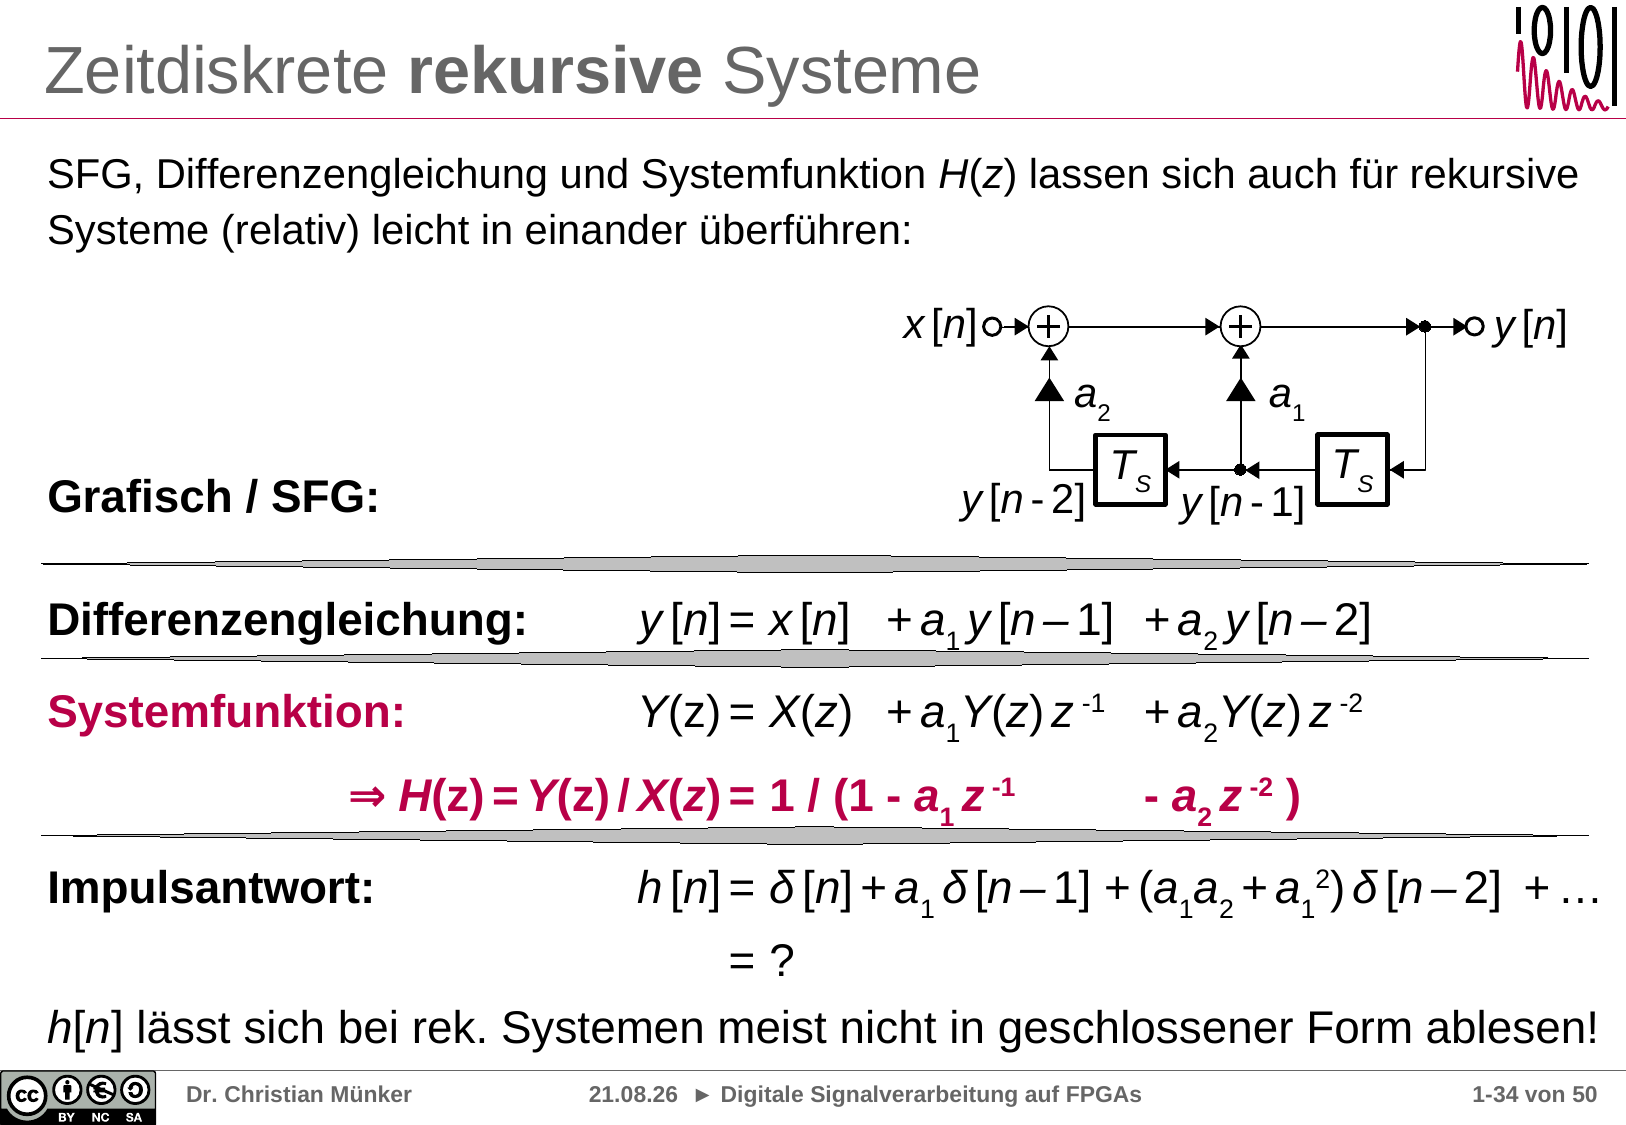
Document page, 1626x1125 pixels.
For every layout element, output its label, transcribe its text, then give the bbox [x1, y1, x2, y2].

picture [1512, 0, 1624, 114]
text_box [41, 649, 1589, 668]
text_box [1220, 306, 1261, 347]
text_box [983, 317, 1001, 336]
text_box a1 [1246, 367, 1329, 429]
text_box [41, 555, 1589, 573]
list SFG, Differenzengleichung und Systemfunktion H(z) lassen sich auch für rekursive Systeme (relativ) leicht in einander überführen: [47, 141, 1601, 245]
text_box x [n] [903, 301, 981, 359]
title Zeitdiskrete rekursive Systeme [44, 10, 1299, 137]
text_box [1028, 306, 1069, 347]
text_box Grafisch / SFG: Differenzengleichung: y [n] = x [n] + a1 y [n – 1] + a2 y [n – 2] Systemfunktion: Y(z) = X(z) + a1Y(z) z -1 + a2Y(z) z -2 ⇒ H(z) = Y(z) / X(z) = 1 / (1 - a1 z -1 - a2 z -2 ) Impulsantwort: h [n] = δ [n] + a1 δ [n – 1] + (a1a2 + a12) δ [n – 2] + … = ? h[n] lässt sich bei rek. Systemen meist nicht in geschlossener Form ablesen! [47, 460, 1607, 1048]
text_box y [n] [1493, 302, 1577, 359]
text_box [1466, 317, 1484, 336]
text_box [41, 826, 1589, 845]
text_box a2 [1051, 367, 1134, 429]
text_box TS [1095, 434, 1166, 460]
text_box [1419, 320, 1431, 333]
text_box TS [1317, 434, 1388, 460]
